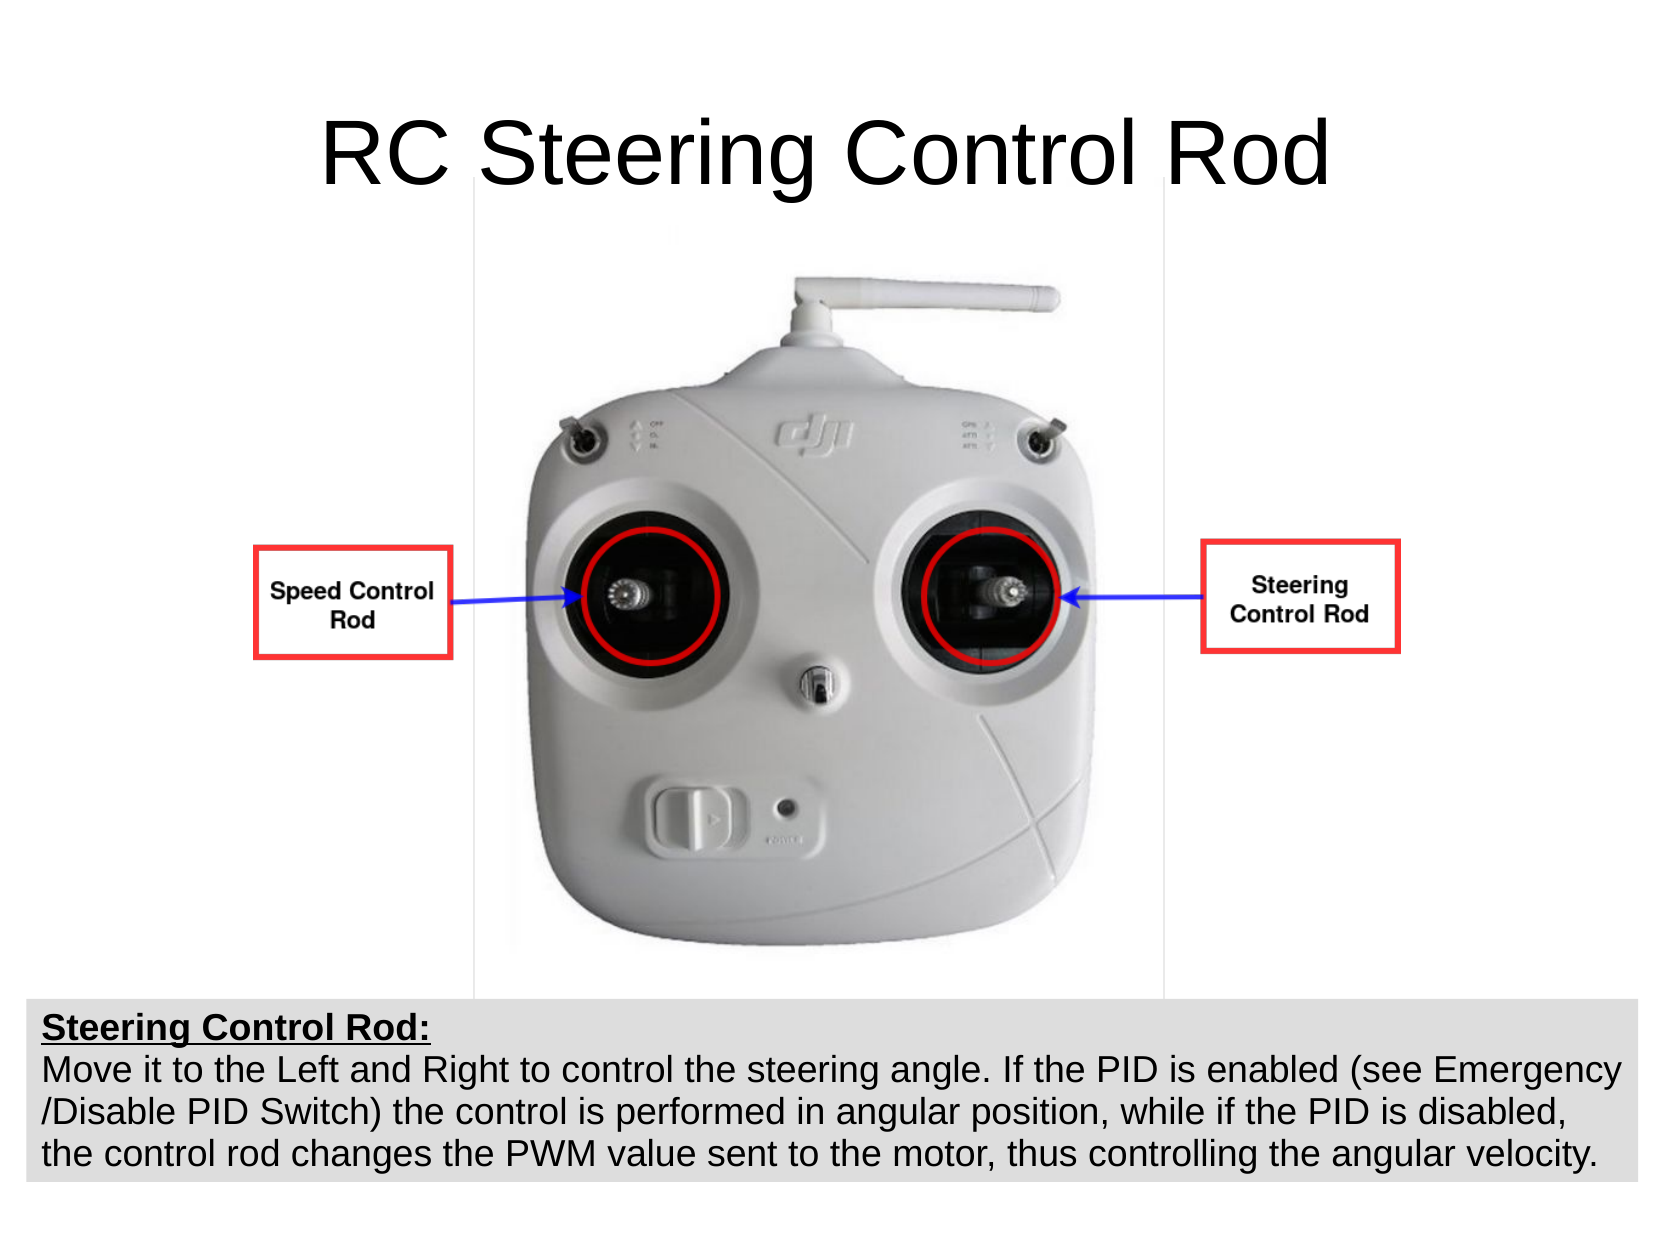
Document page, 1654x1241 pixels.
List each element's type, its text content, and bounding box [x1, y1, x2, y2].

picture [253, 257, 1401, 998]
title RC Steering Control Rod [82, 49, 1571, 257]
text_box Steering Control Rod: Move it to the Left and Right to control the steering angle. If the PID is enabled (see Emergency /Disable PID Switch) the control is performed in angular position, while if the PID is disabled, the control rod changes the PWM value sent to the motor, thus controlling the angular velocity. [26, 998, 1639, 1182]
